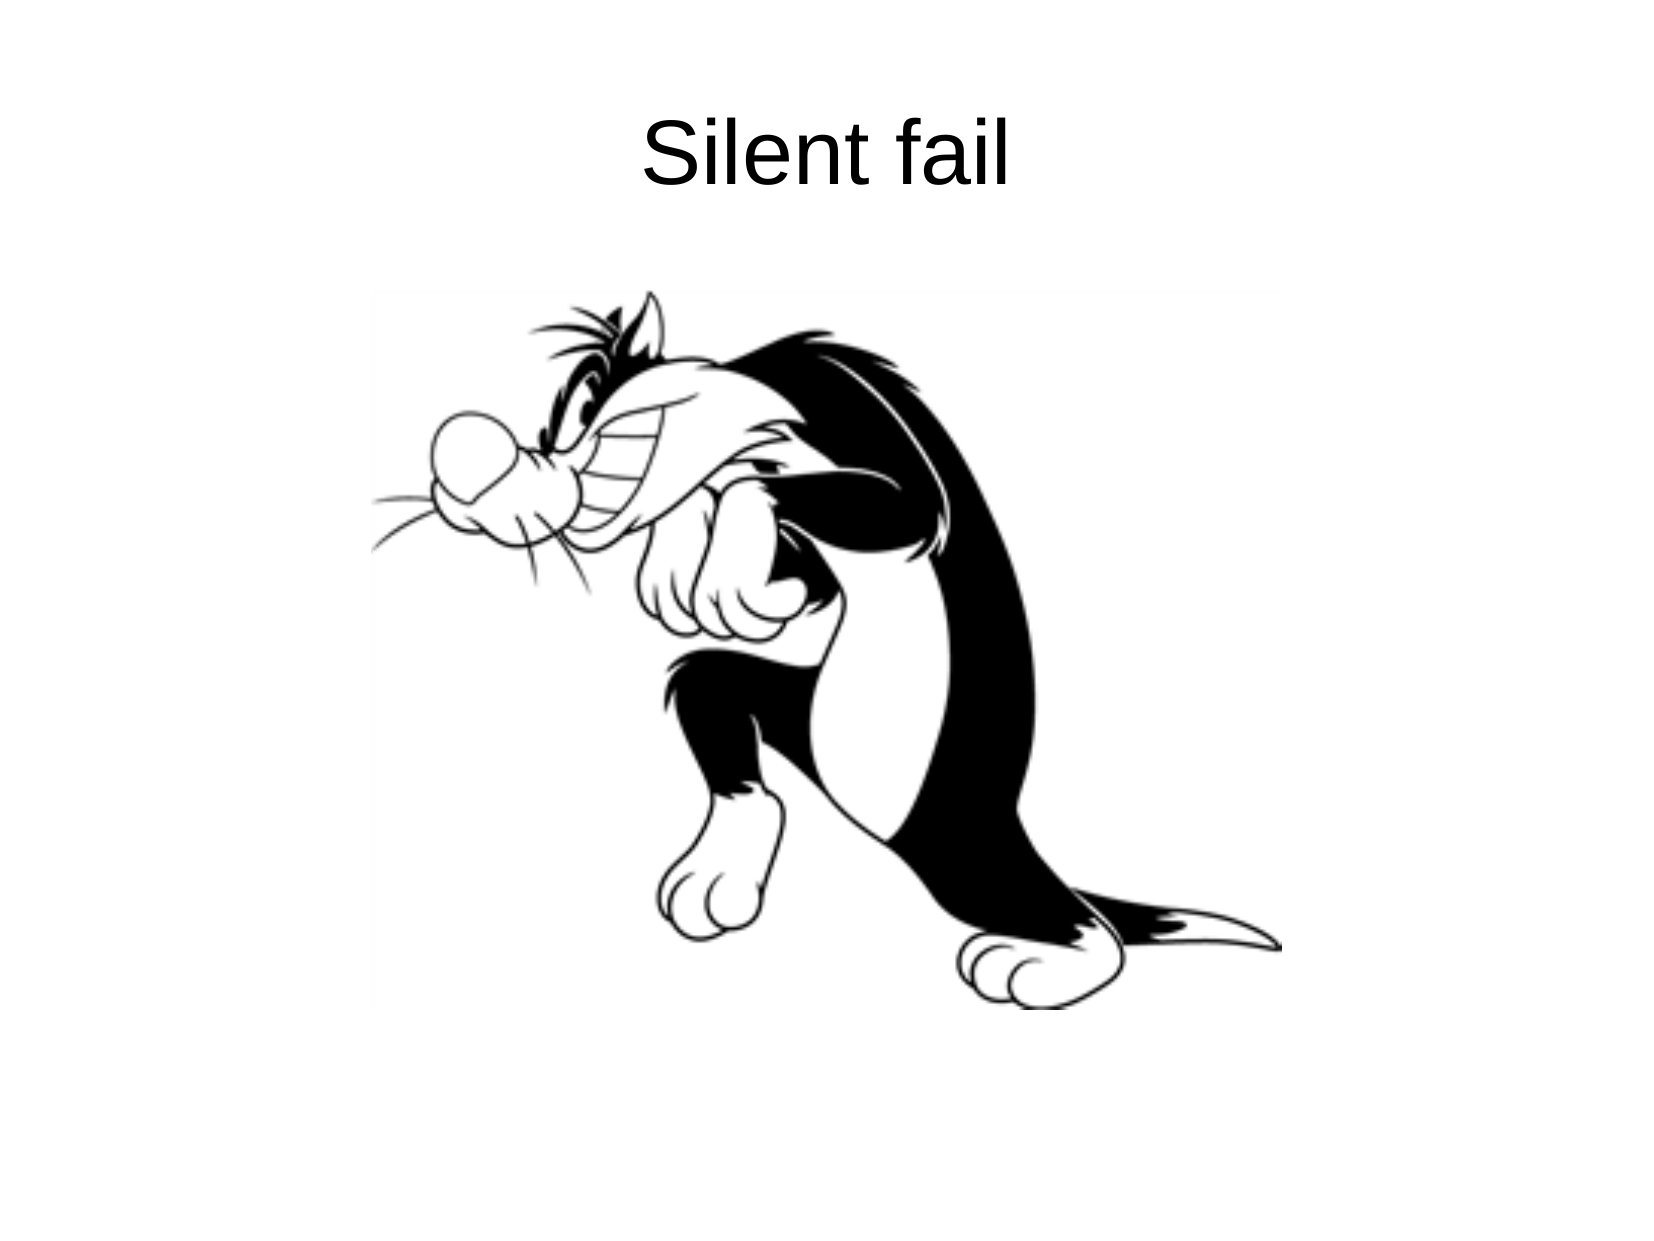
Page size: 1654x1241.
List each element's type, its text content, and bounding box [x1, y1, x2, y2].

title Silent fail [82, 49, 1571, 257]
picture [371, 290, 1282, 1010]
